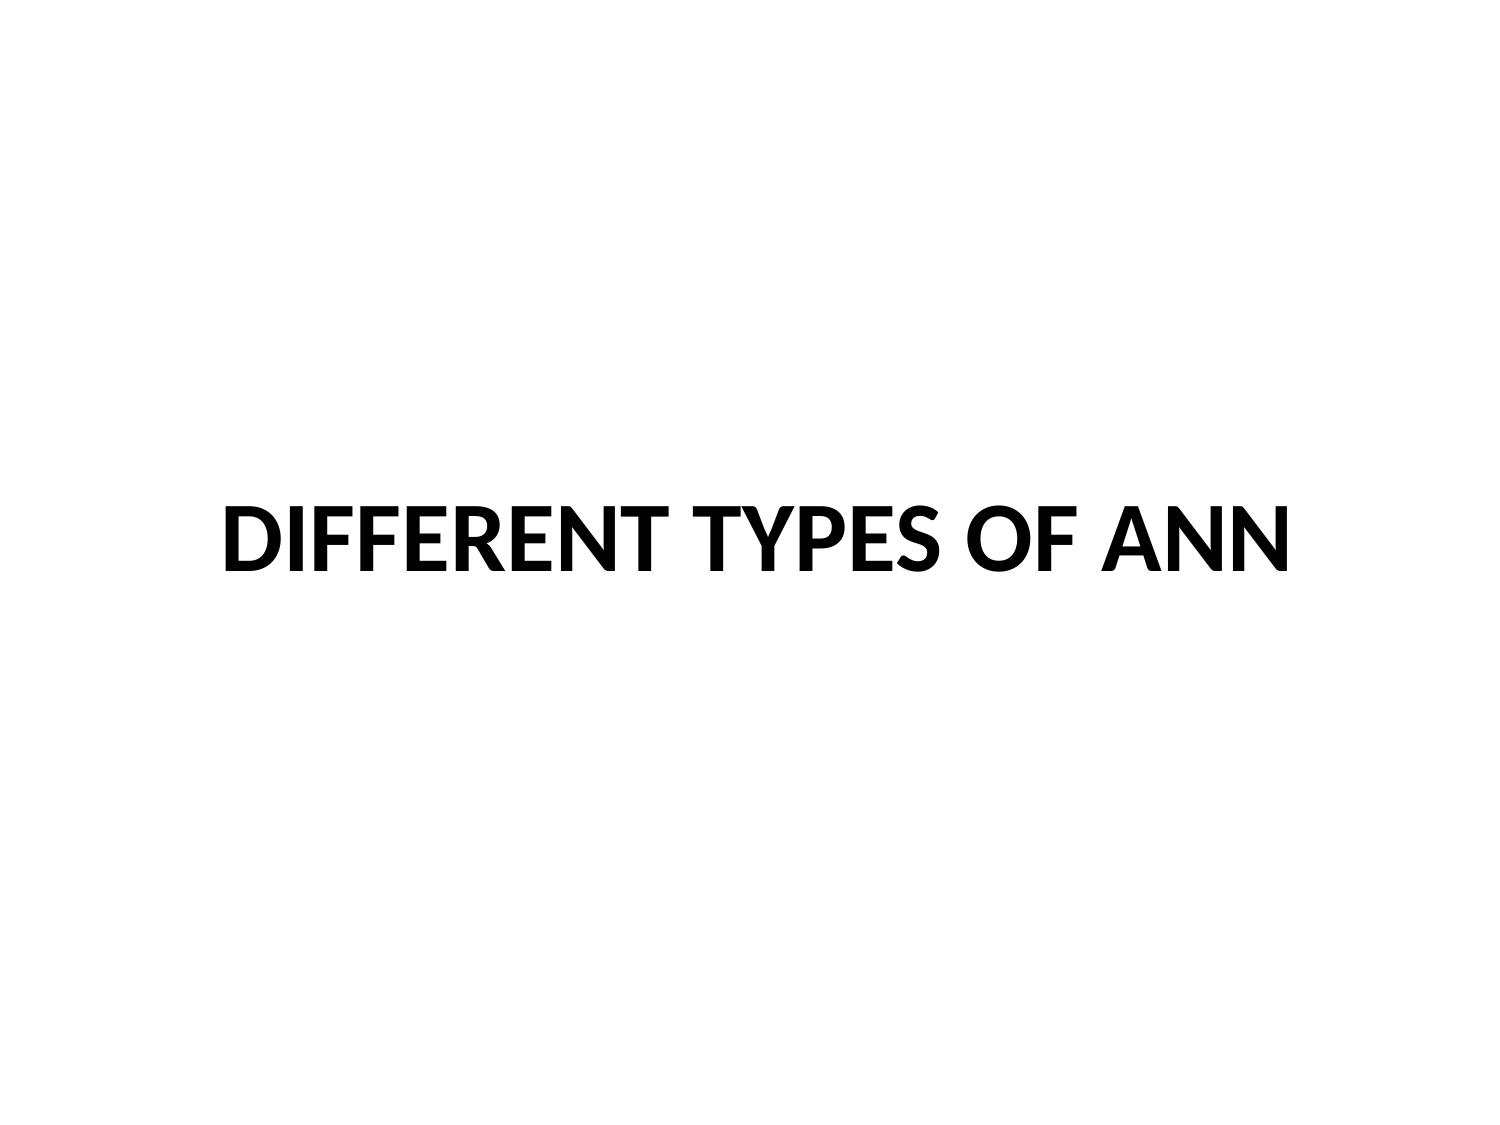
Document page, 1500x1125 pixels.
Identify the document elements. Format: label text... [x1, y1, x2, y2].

list DIFFERENT TYPES OF ANN [75, 262, 1426, 1005]
